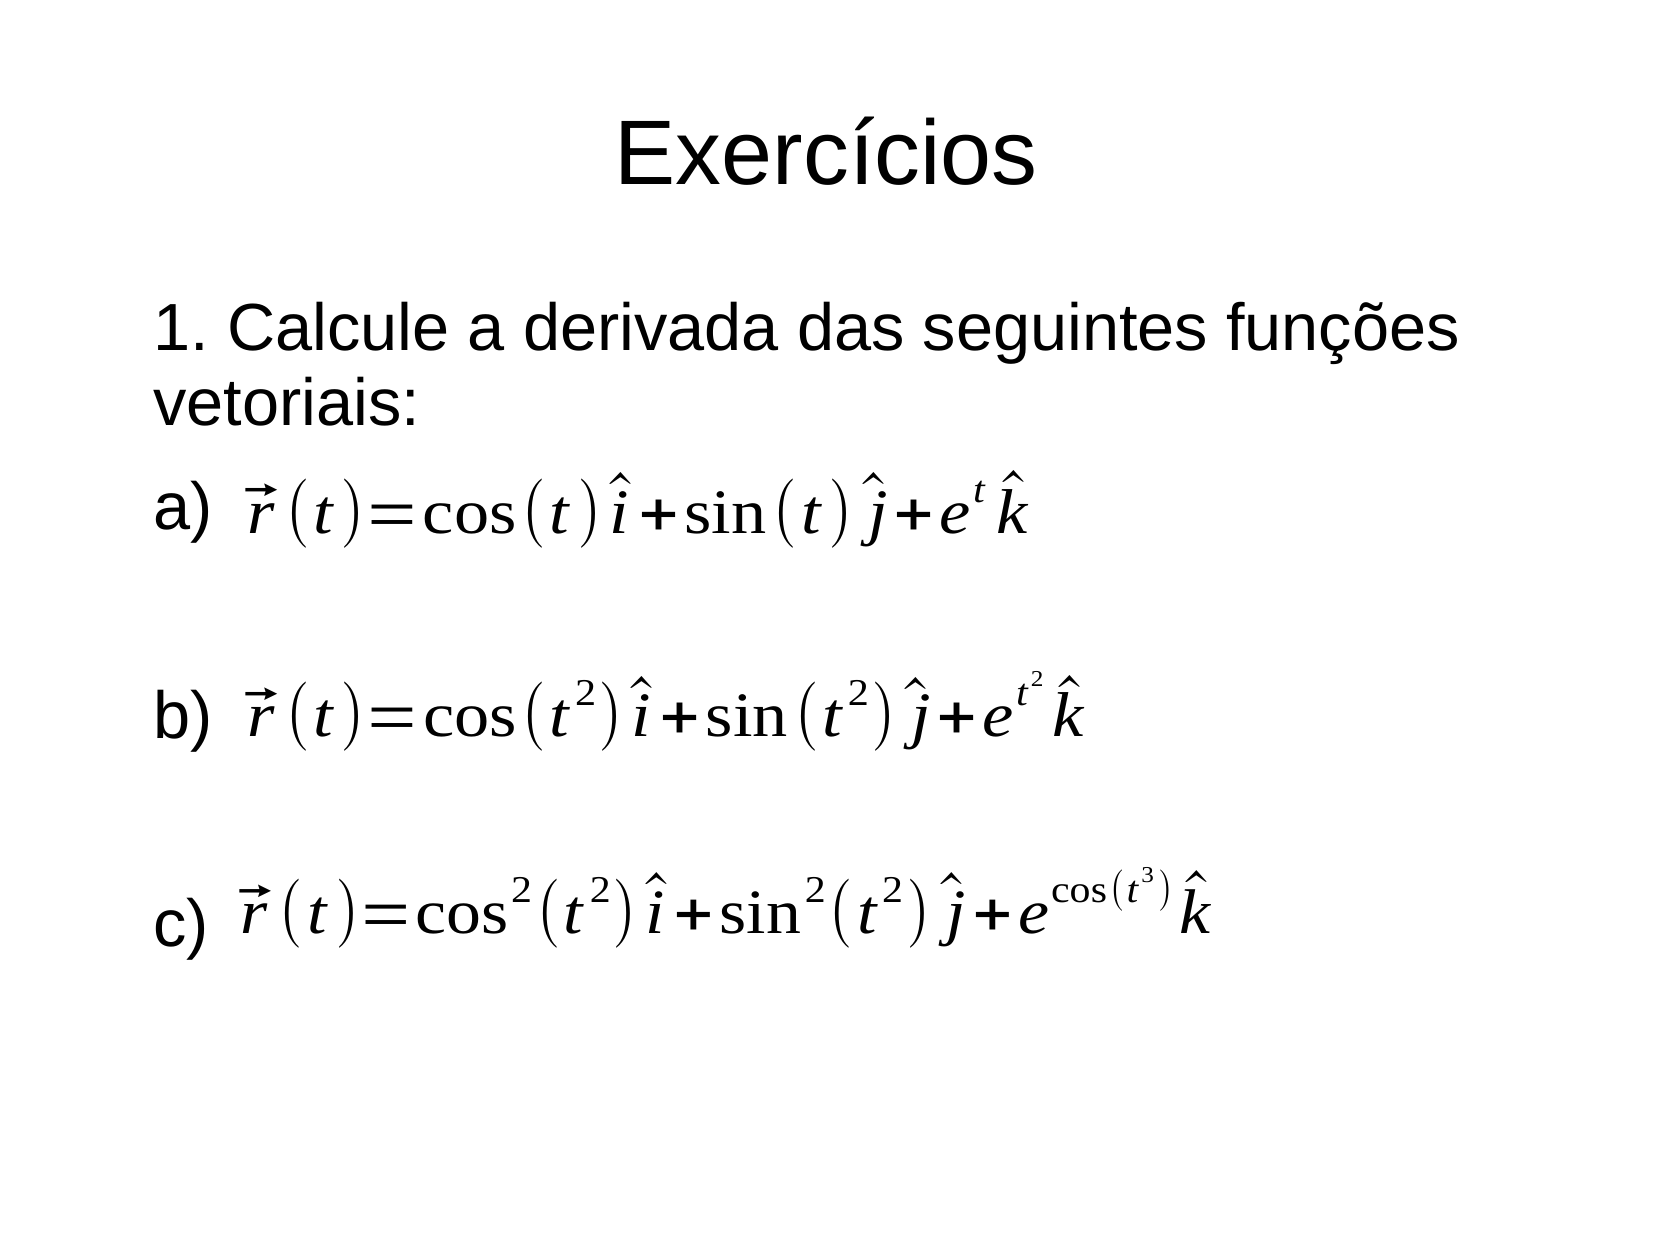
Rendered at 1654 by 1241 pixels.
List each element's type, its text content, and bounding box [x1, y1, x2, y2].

list 1. Calcule a derivada das seguintes funções vetoriais: a) b) c) [82, 290, 1538, 1010]
title Exercícios [82, 49, 1571, 257]
chart [236, 666, 1095, 756]
chart [236, 467, 1039, 552]
chart [230, 861, 1221, 952]
